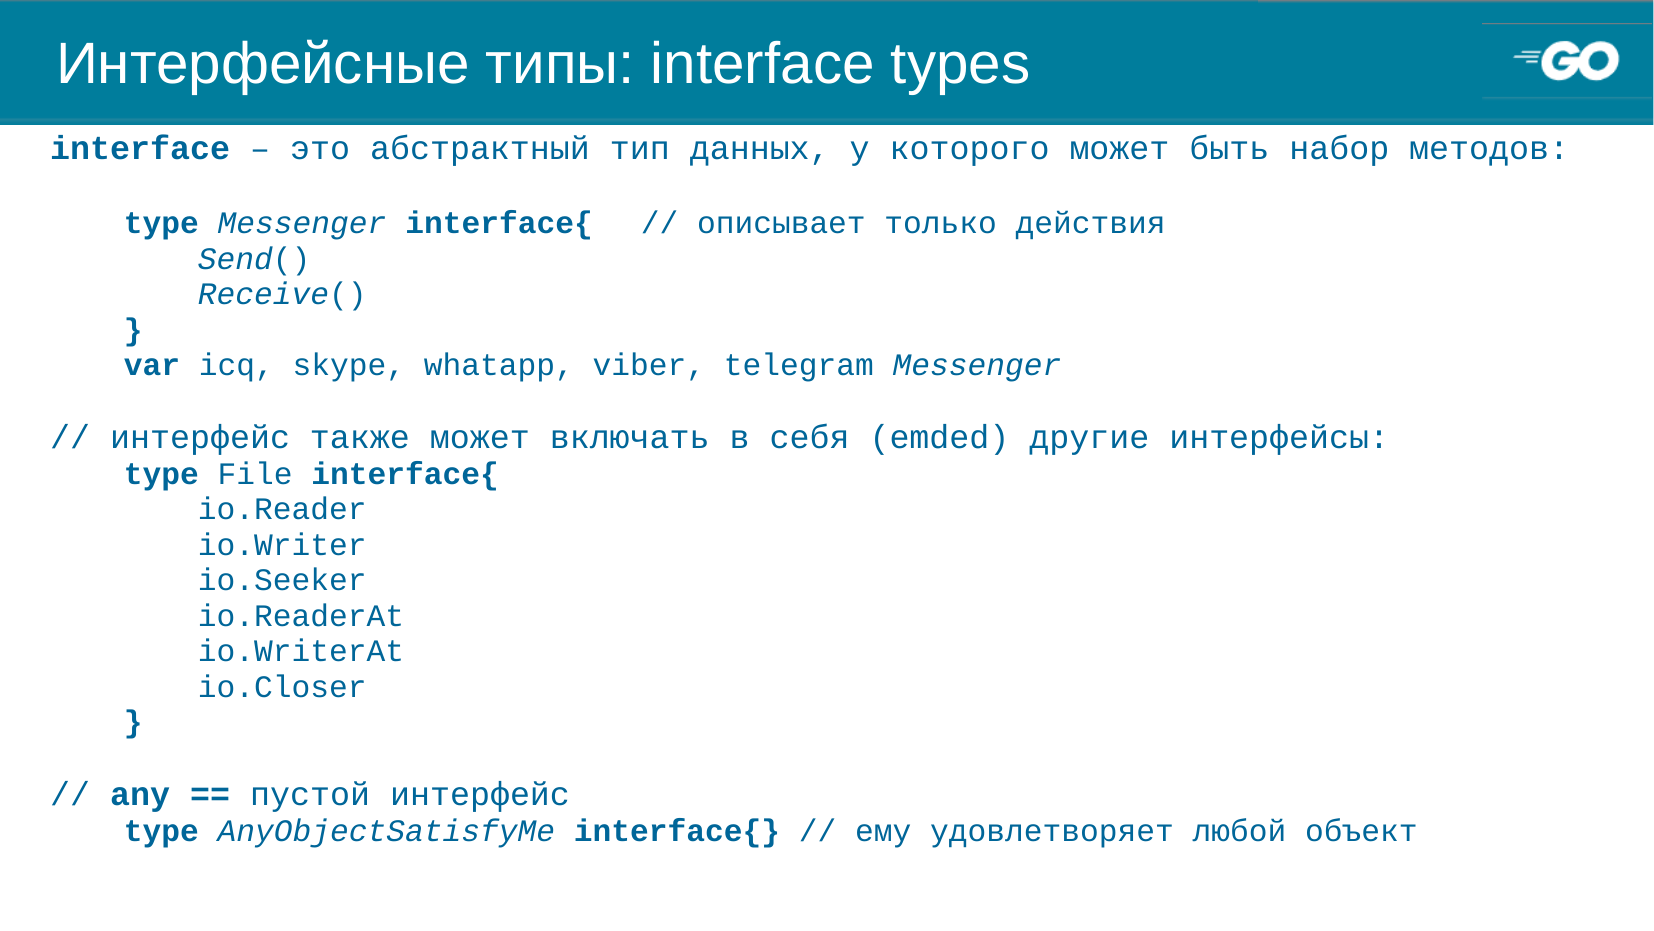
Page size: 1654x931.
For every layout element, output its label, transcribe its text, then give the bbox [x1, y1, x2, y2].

text_box Интерфейсные типы: interface types [41, 23, 1495, 104]
picture [1542, 41, 1619, 81]
text_box interface – это абстрактный тип данных, у которого может быть набор методов: type Messenger interface{ // описывает только действия Send() Receive() } var icq, skype, whatapp, viber, telegram Messenger // интерфейс также может включать в себя (emded) другие интерфейсы: type File interface{ io.Reader io.Writer io.Seeker io.ReaderAt io.WriterAt io.Closer } // any == пустой интерфейс type AnyObjectSatisfyMe interface{} // ему удовлетворяет любой объект [35, 124, 1619, 899]
